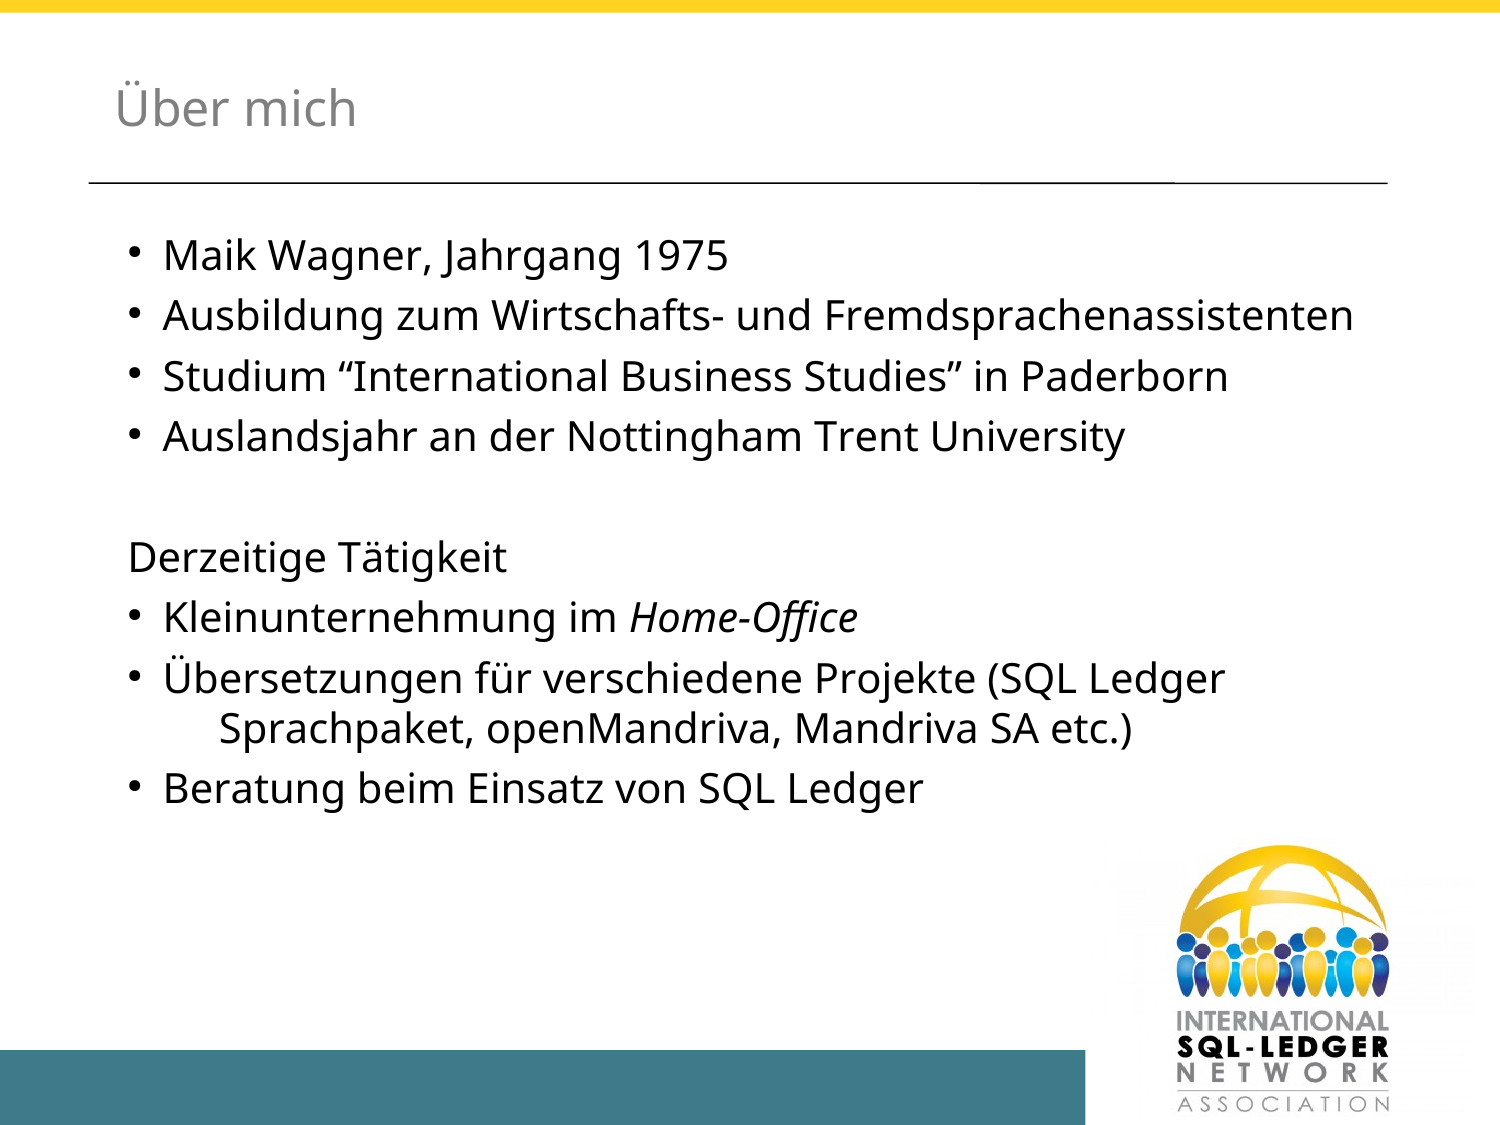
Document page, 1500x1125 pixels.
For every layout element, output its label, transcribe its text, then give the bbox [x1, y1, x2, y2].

list Maik Wagner, Jahrgang 1975 Ausbildung zum Wirtschafts- und Fremdsprachenassistenten Studium “International Business Studies” in Paderborn Auslandsjahr an der Nottingham Trent University Derzeitige Tätigkeit Kleinunternehmung im Home-Office Übersetzungen für verschiedene Projekte (SQL Ledger Sprachpaket, openMandriva, Mandriva SA etc.) Beratung beim Einsatz von SQL Ledger [112, 220, 1387, 970]
picture [1092, 839, 1475, 1117]
title Über mich [99, 37, 1387, 177]
